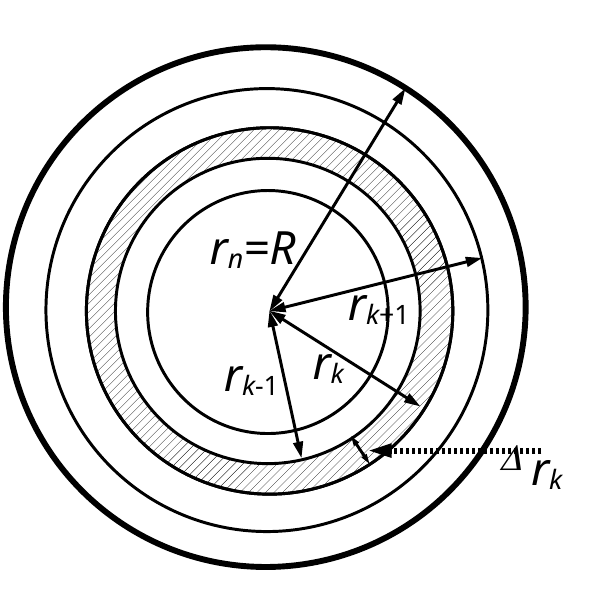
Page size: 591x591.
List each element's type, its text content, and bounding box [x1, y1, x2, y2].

text_box [413, 379, 440, 425]
text_box [45, 88, 488, 532]
text_box rk+1 [361, 264, 447, 286]
text_box rk [297, 323, 413, 438]
text_box [368, 123, 482, 264]
text_box rn=R [336, 290, 361, 297]
text_box rn=R [194, 207, 361, 297]
text_box [283, 297, 333, 325]
text_box [86, 127, 402, 495]
text_box rk+1 [333, 269, 448, 379]
text_box [275, 322, 297, 335]
text_box [280, 297, 315, 305]
text_box D [484, 437, 544, 501]
text_box [336, 155, 447, 264]
text_box rk [516, 429, 591, 544]
text_box rk-1 [209, 335, 324, 450]
text_box [448, 269, 453, 353]
